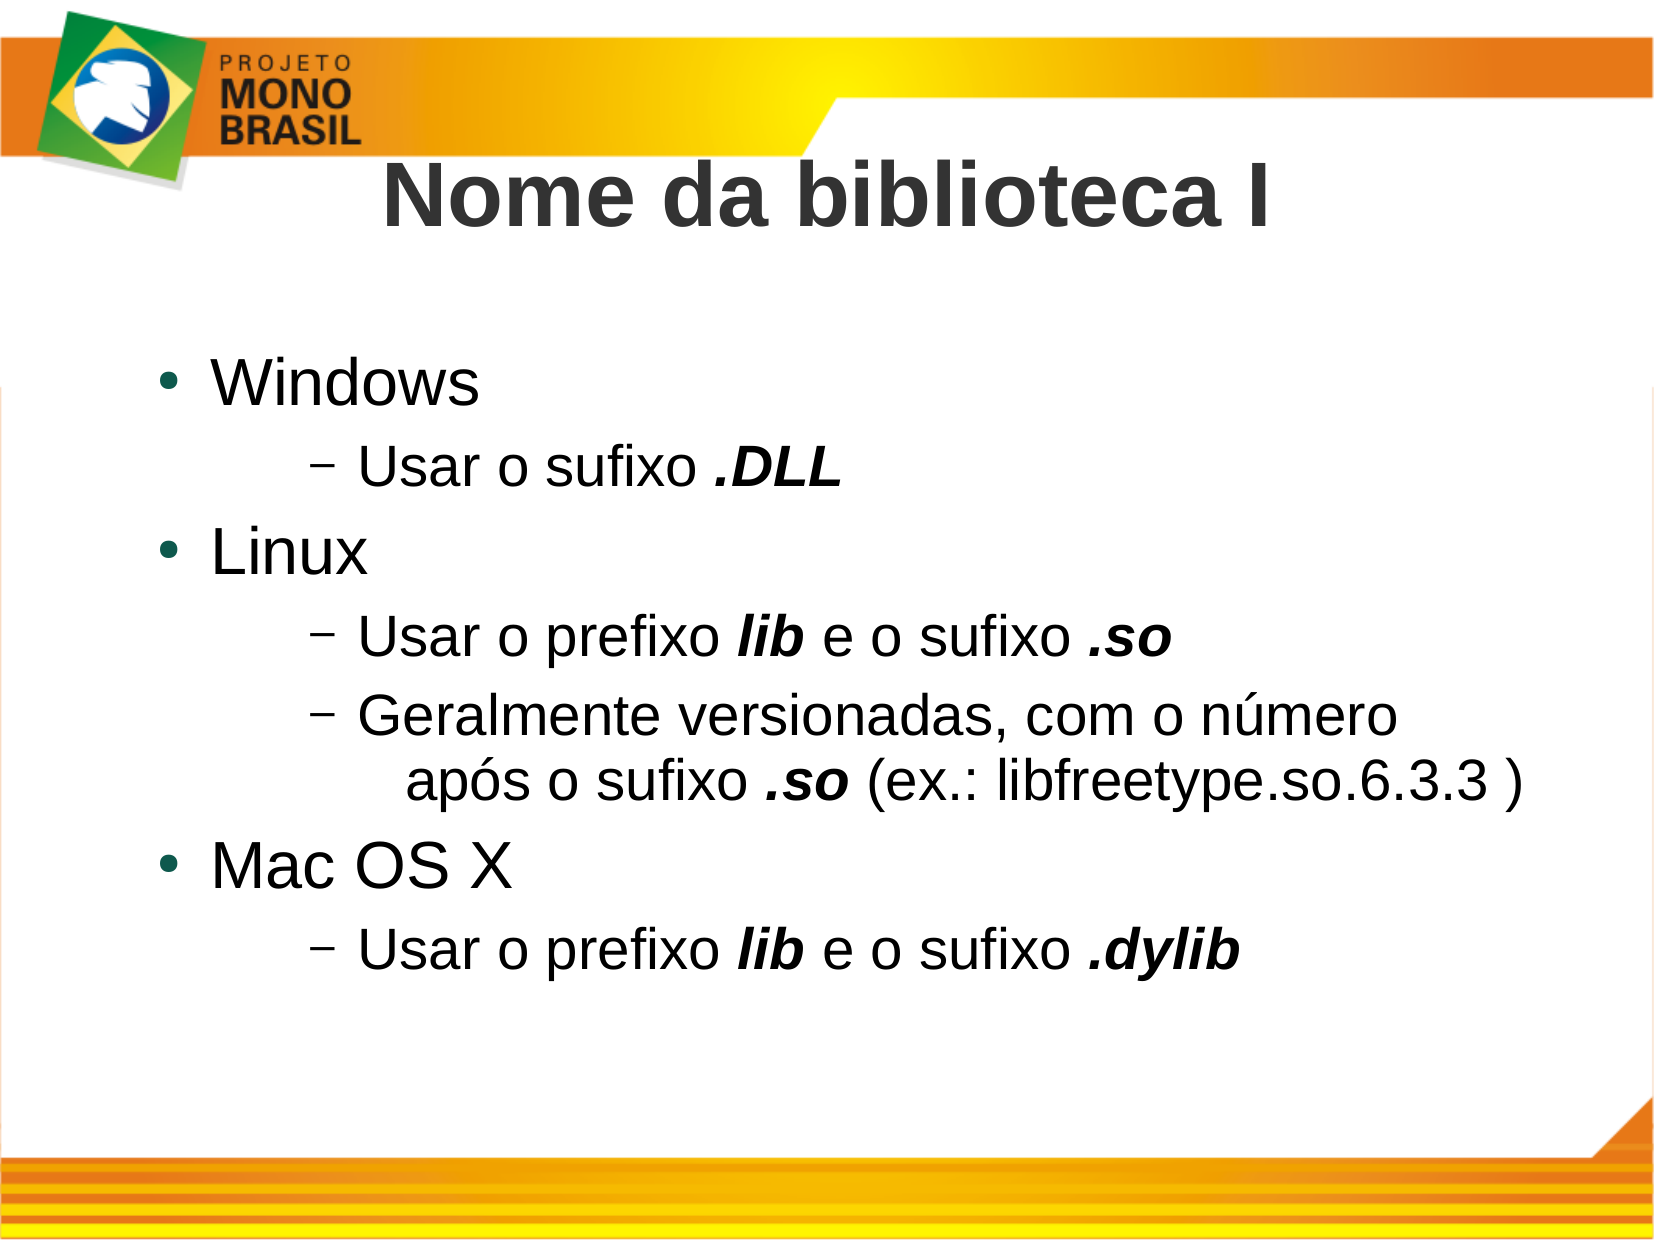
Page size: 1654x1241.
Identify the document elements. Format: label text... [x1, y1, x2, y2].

title Nome da biblioteca I [121, 91, 1534, 299]
picture [0, 0, 1654, 1241]
list Windows Usar o sufixo .DLL Linux Usar o prefixo lib e o sufixo .so Geralmente versionadas, com o número após o sufixo .so (ex.: libfreetype.so.6.3.3 ) Mac OS X Usar o prefixo lib e o sufixo .dylib [121, 344, 1534, 1127]
